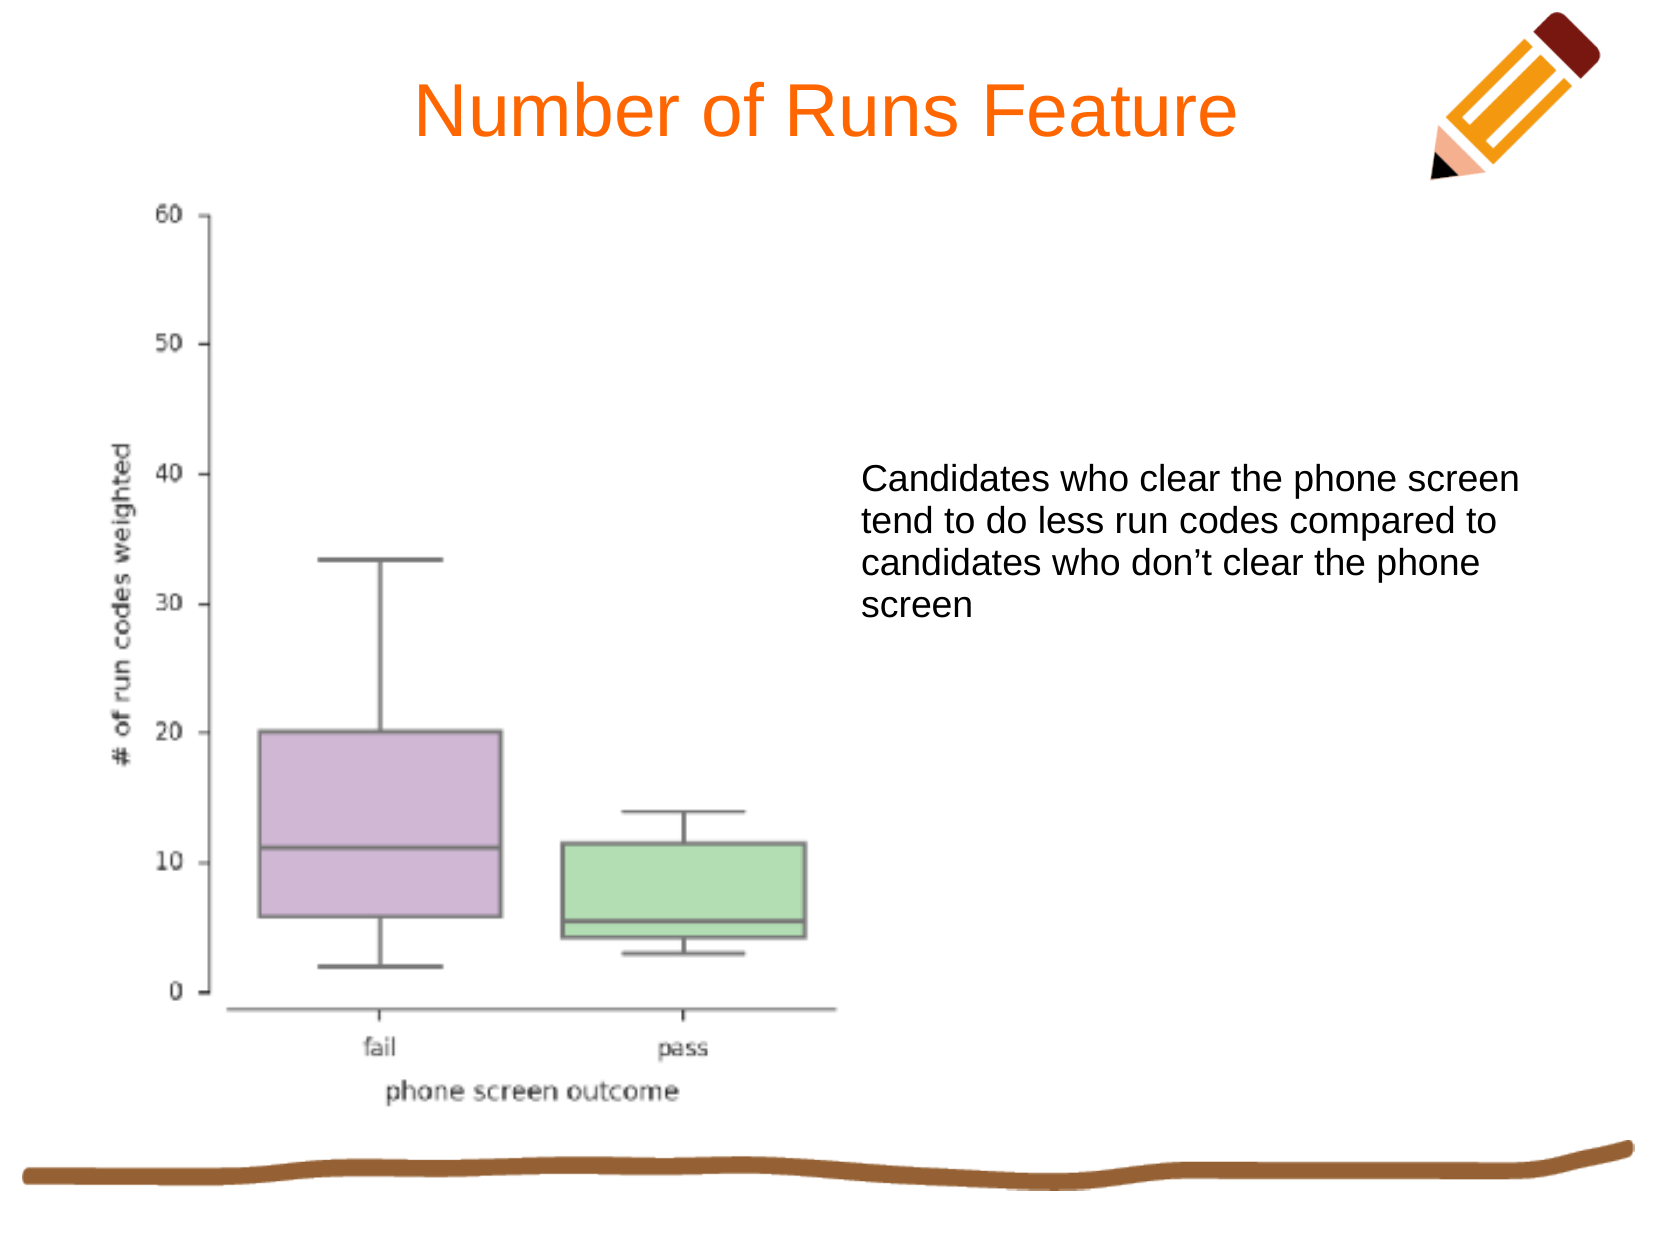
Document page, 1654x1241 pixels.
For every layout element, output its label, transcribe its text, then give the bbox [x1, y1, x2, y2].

picture [22, 1140, 1635, 1191]
text_box Candidates who clear the phone screen tend to do less run codes compared to candidates who don’t clear the phone screen [846, 450, 1535, 631]
title Number of Runs Feature [82, 49, 1571, 172]
picture [1430, 12, 1601, 181]
picture [73, 183, 847, 1132]
